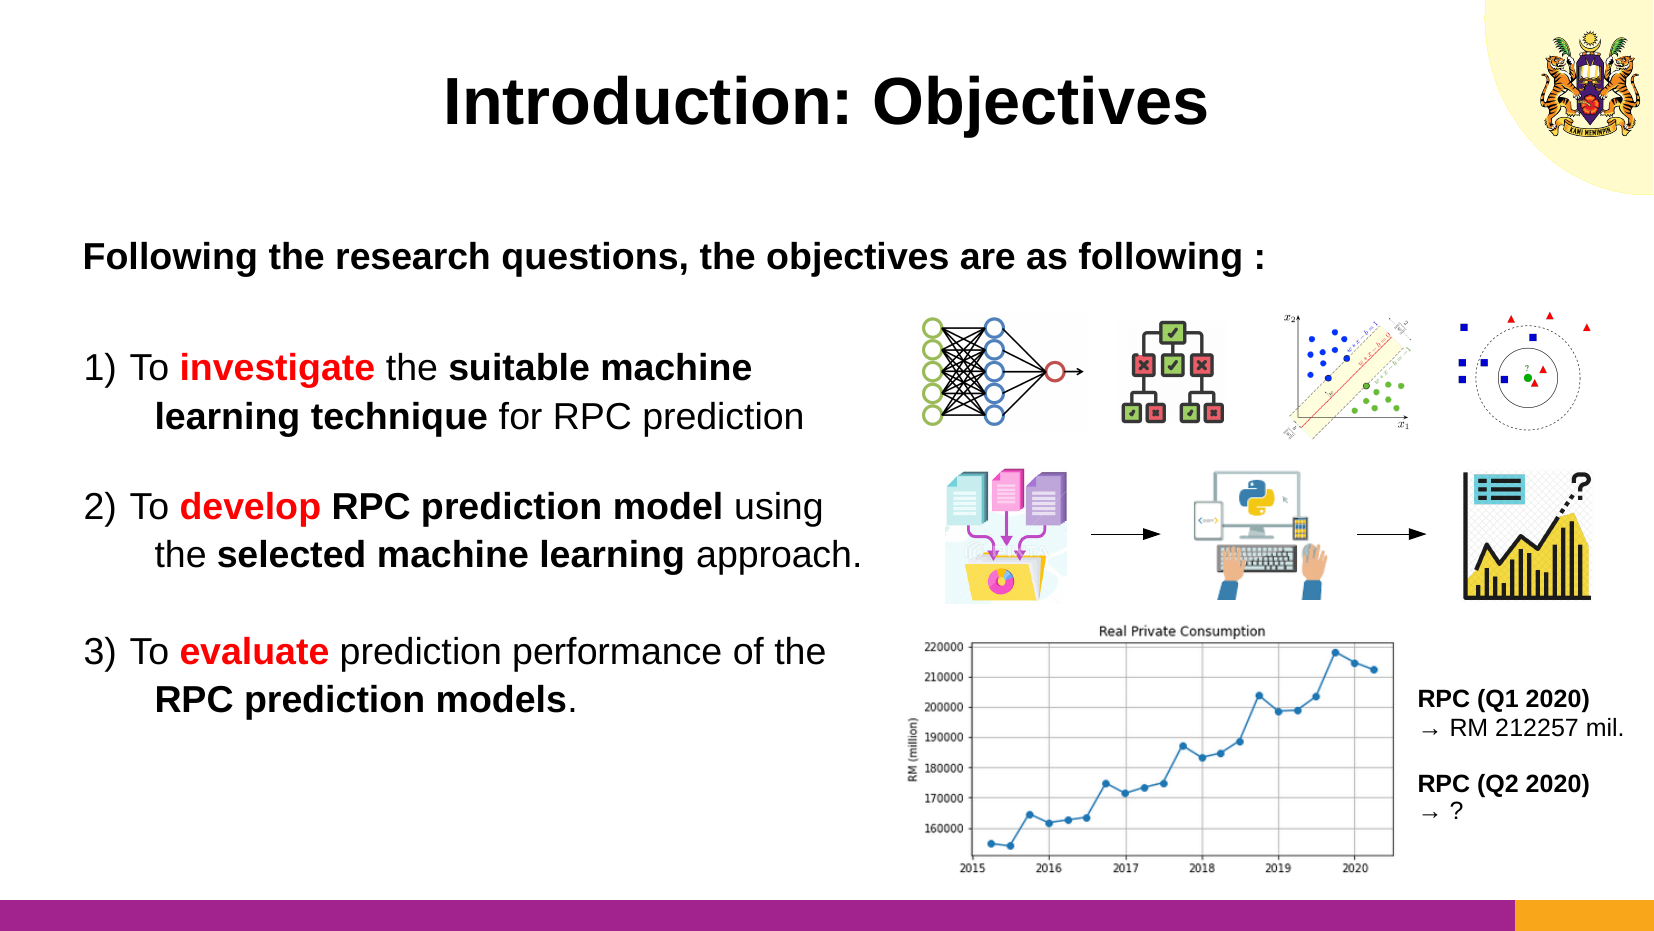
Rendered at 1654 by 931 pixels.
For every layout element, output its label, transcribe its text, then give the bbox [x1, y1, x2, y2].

picture [1540, 30, 1642, 137]
picture [1282, 314, 1411, 440]
subtitle Following the research questions, the objectives are as following : [82, 204, 1571, 310]
text_box [0, 900, 1654, 931]
picture [945, 465, 1067, 604]
picture [904, 620, 1403, 880]
text_box [1484, 0, 1654, 196]
text_box To investigate the suitable machine learning technique for RPC prediction To develop RPC prediction model using the selected machine learning approach. To evaluate prediction performance of the RPC prediction models. [60, 297, 868, 763]
picture [918, 314, 1089, 430]
picture [1117, 320, 1228, 425]
text_box Introduction: Objectives [82, 37, 1557, 166]
picture [1181, 463, 1332, 601]
picture [1458, 311, 1591, 431]
text_box RPC (Q1 2020) → RM 212257 mil. RPC (Q2 2020) → ? [1402, 677, 1643, 833]
picture [1459, 468, 1595, 604]
